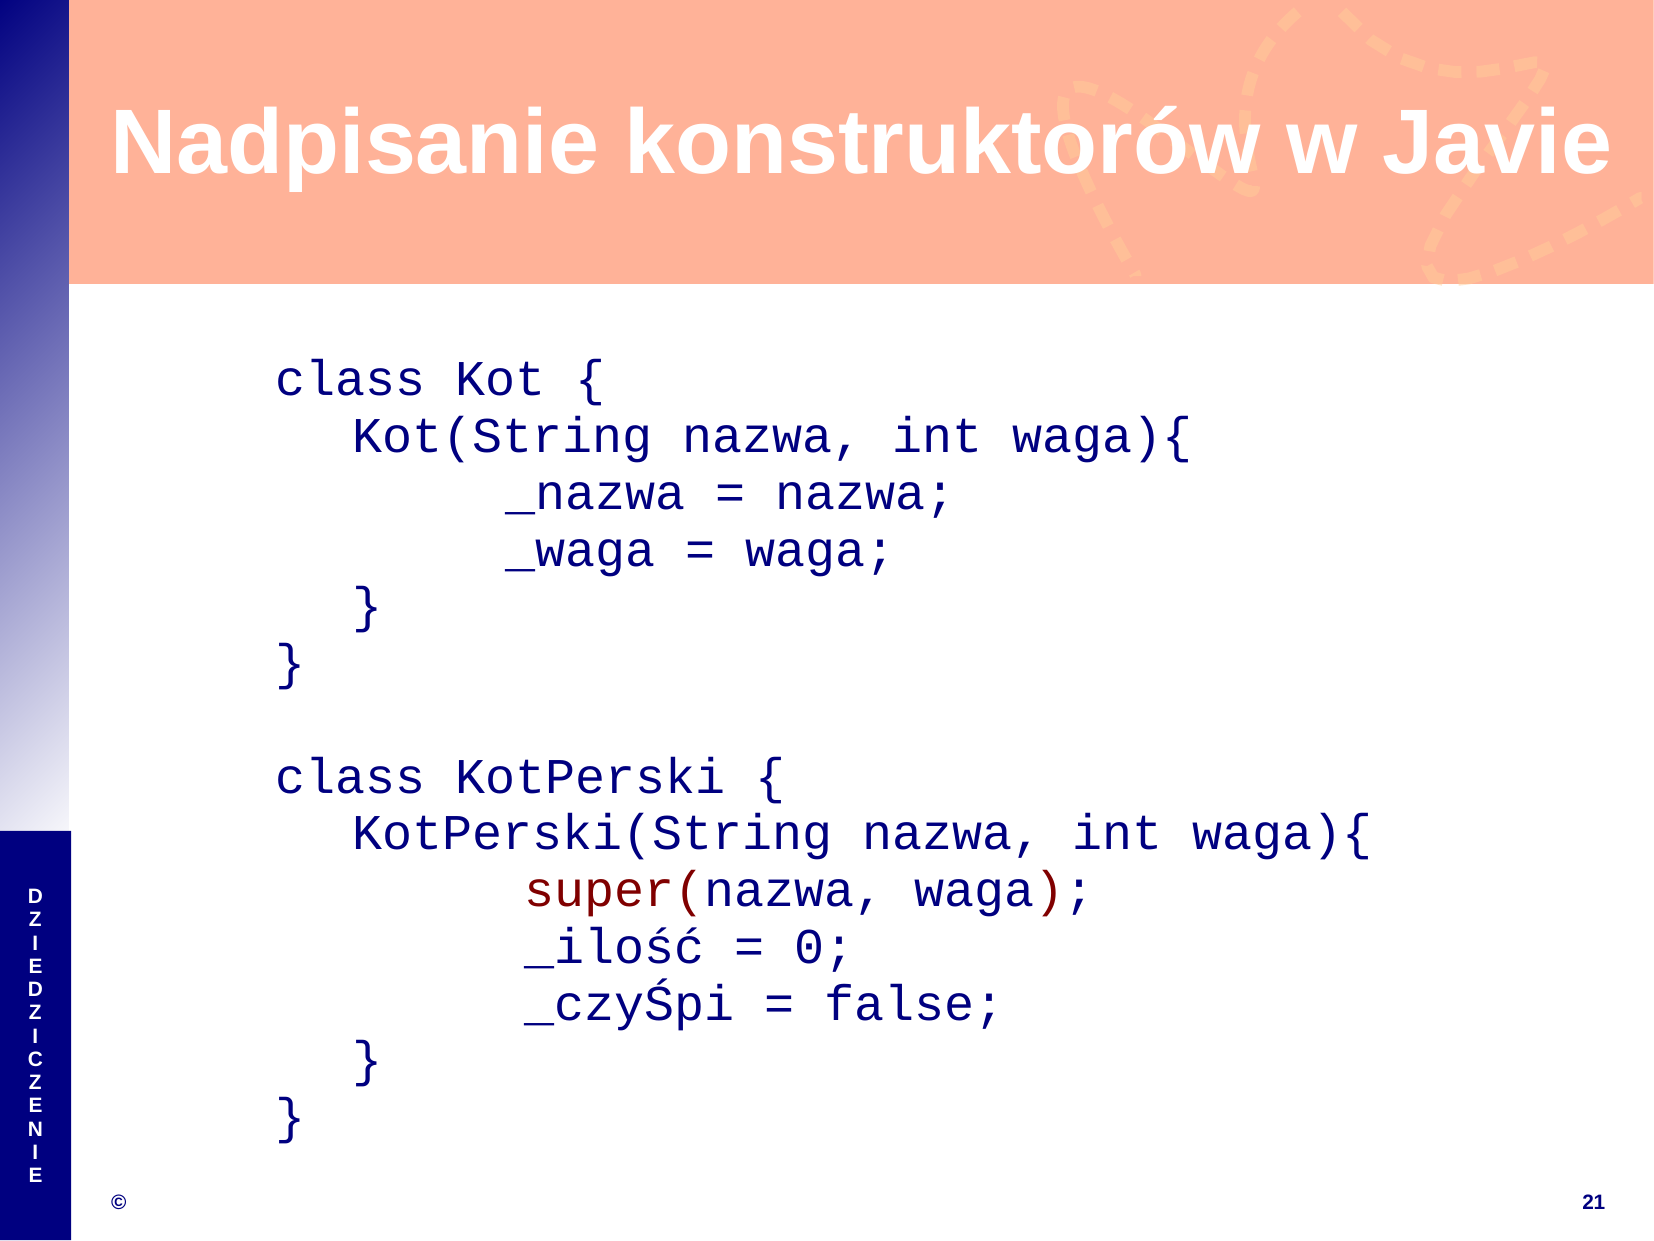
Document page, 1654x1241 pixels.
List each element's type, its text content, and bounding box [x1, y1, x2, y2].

title Nadpisanie konstruktorów w Javie [70, 37, 1654, 246]
list class Kot { Kot(String nazwa, int waga){ _nazwa = nazwa; _waga = waga; } } class KotPerski { KotPerski(String nazwa, int waga){ super(nazwa, waga); _ilość = 0; _czyŚpi = false; } } [257, 354, 1467, 1107]
text_box D Z I E D Z I C Z E N I E [0, 830, 71, 1241]
